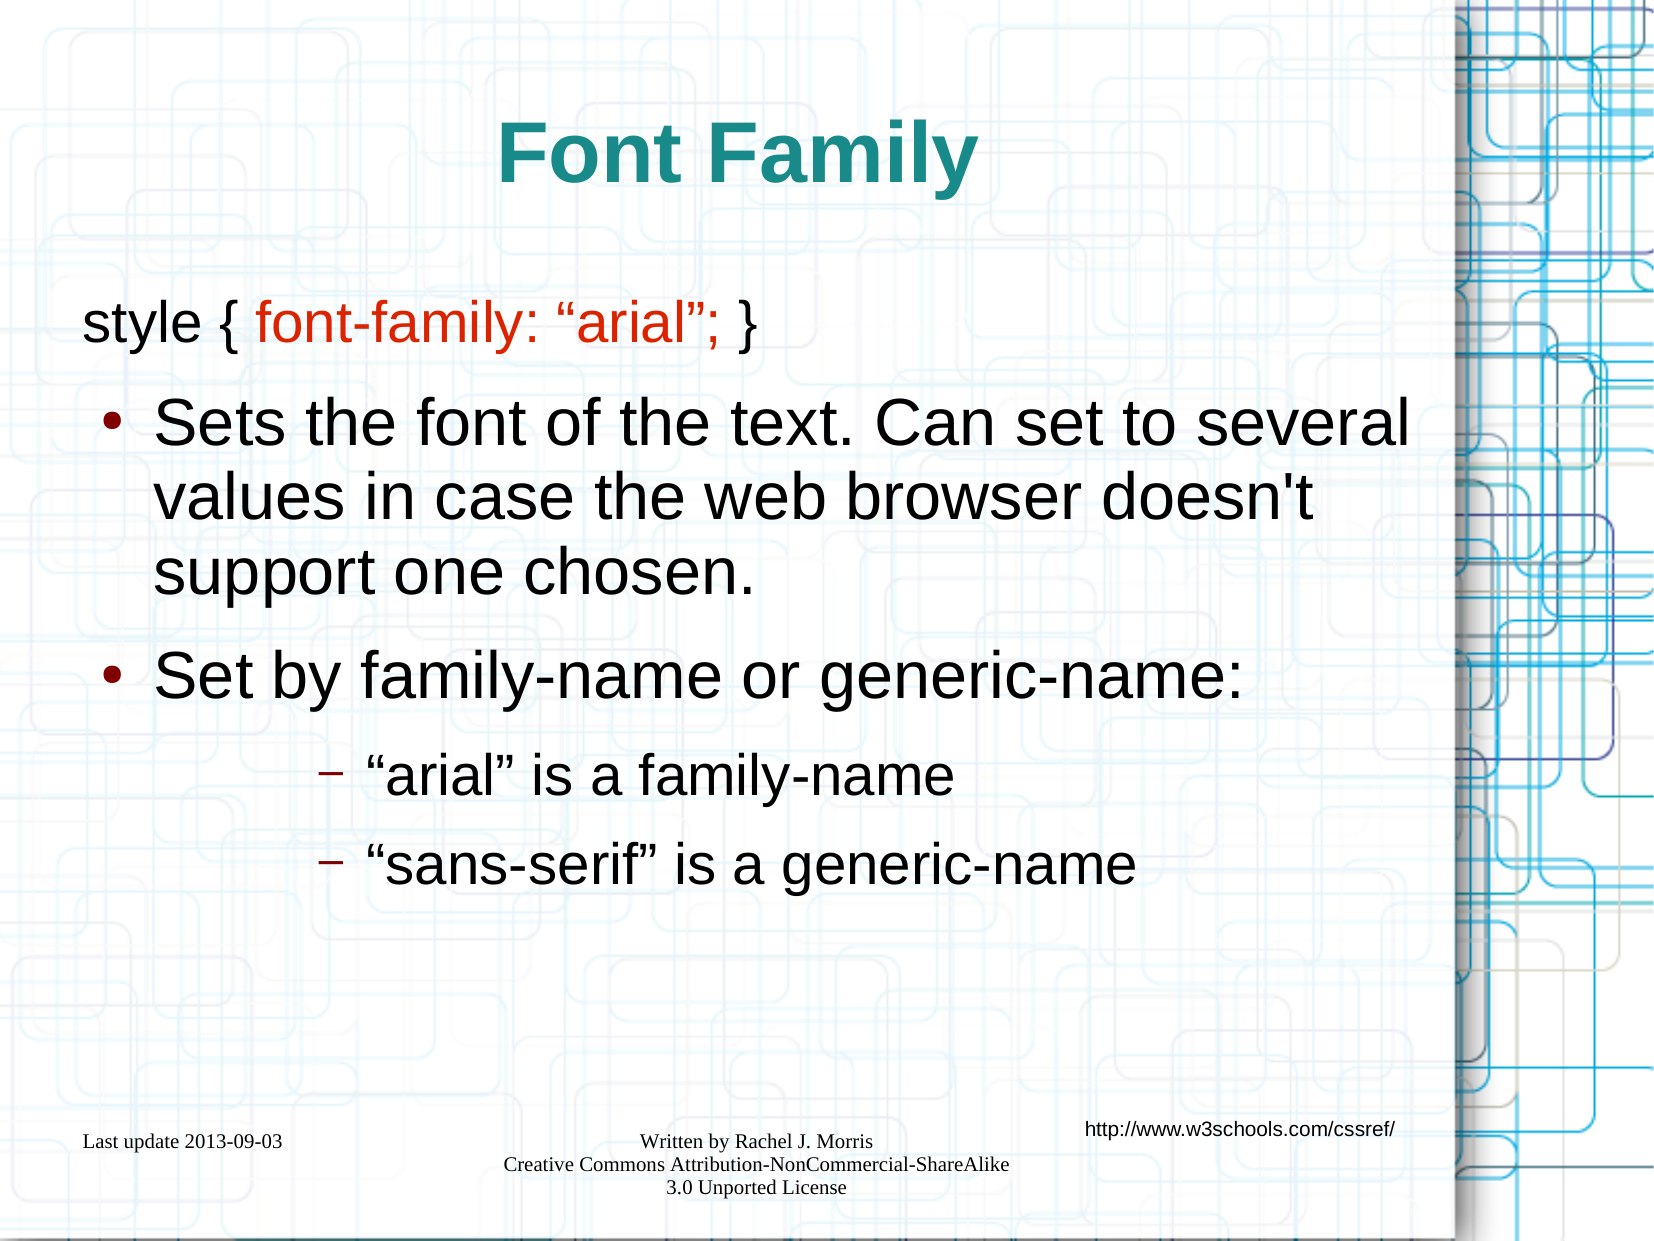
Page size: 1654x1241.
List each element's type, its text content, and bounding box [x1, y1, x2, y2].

picture [0, 0, 1654, 1241]
list style { font-family: “arial”; } Sets the font of the text. Can set to several values in case the web browser doesn't support one chosen. Set by family-name or generic-name: “arial” is a family-name “sans-serif” is a generic-name [82, 290, 1418, 1010]
title Font Family [59, 49, 1418, 257]
text_box http://www.w3schools.com/cssref/ [1050, 1110, 1411, 1149]
